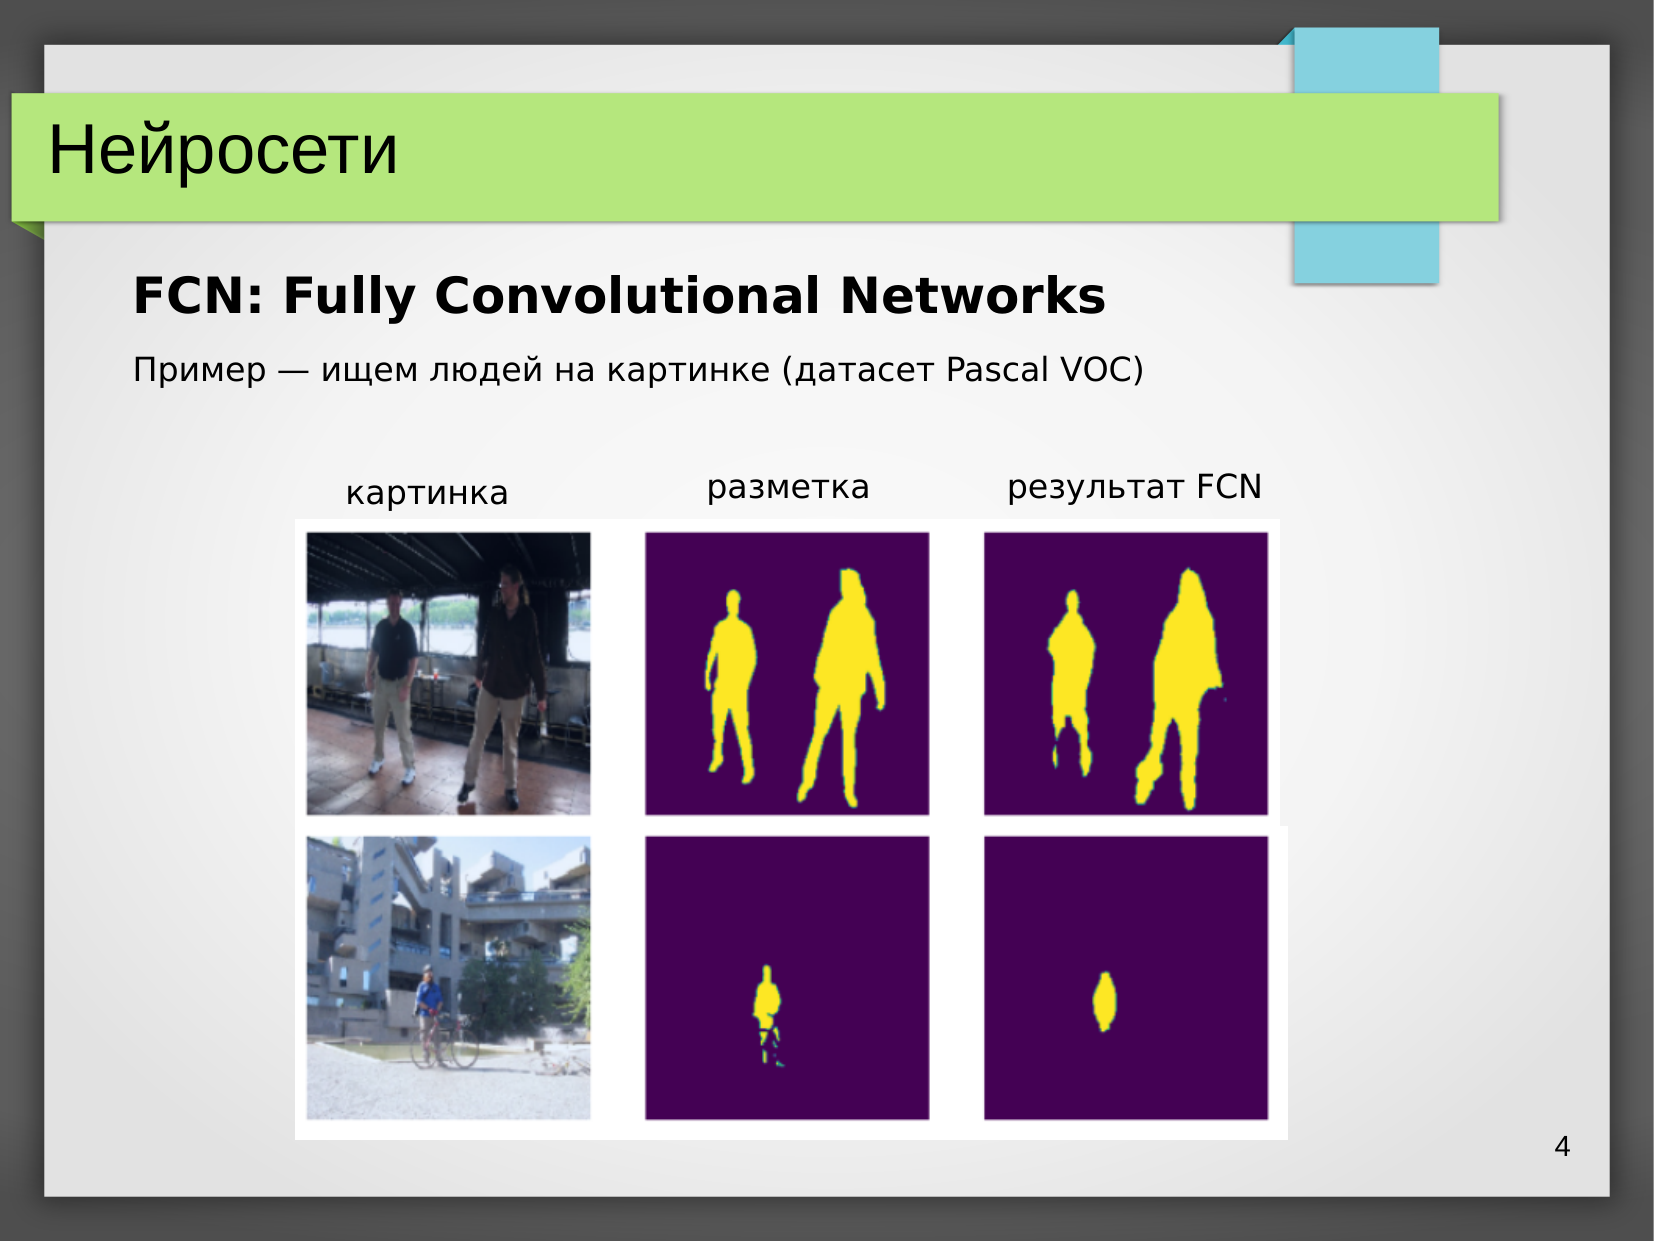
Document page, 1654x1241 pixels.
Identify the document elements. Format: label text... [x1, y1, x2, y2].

picture [0, 0, 1654, 1241]
text_box картинка [330, 466, 544, 520]
title Нейросети [47, 96, 1536, 201]
text_box разметка [691, 460, 886, 515]
text_box FCN: Fully Convolutional Networks Пример — ищем людей на картинке (датасет Pascal VOC) [117, 259, 1264, 397]
text_box результат FCN [992, 460, 1288, 520]
